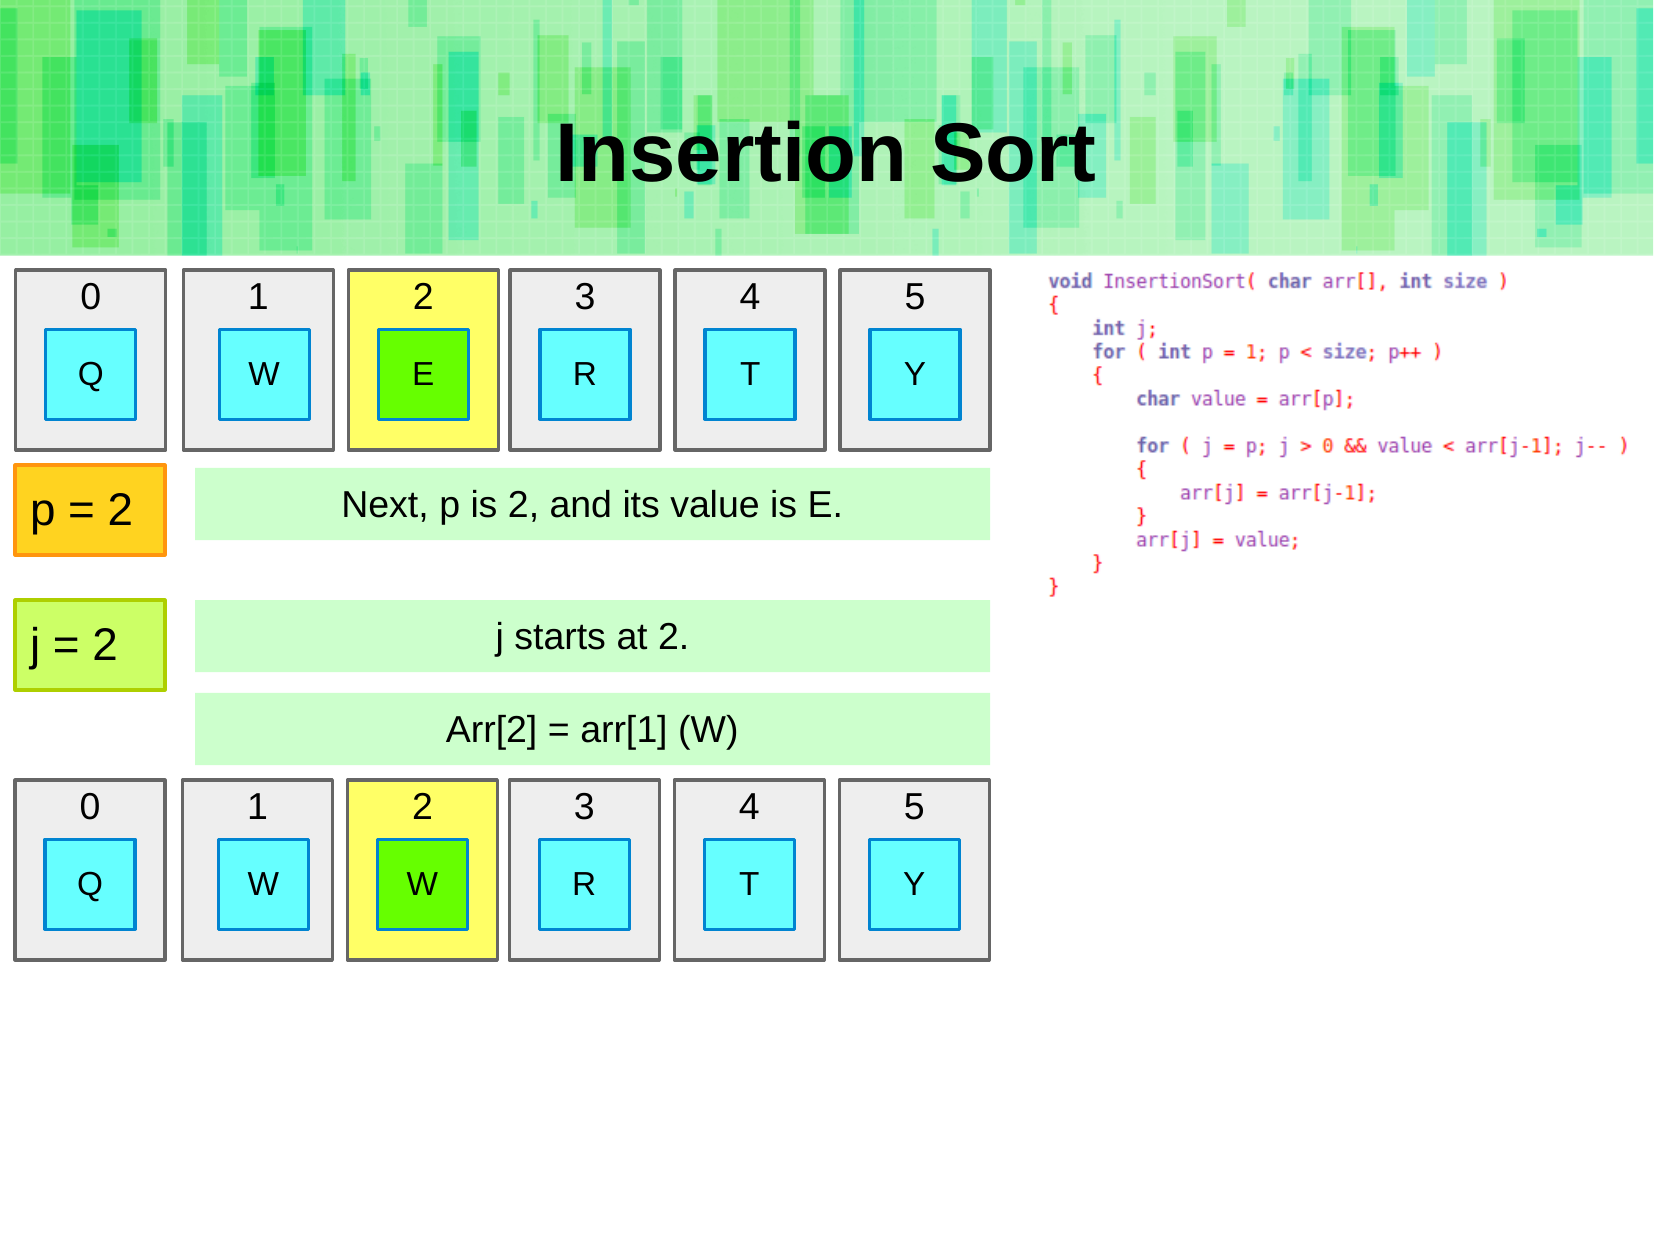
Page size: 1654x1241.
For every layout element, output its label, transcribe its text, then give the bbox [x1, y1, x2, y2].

text_box 4 [674, 780, 825, 961]
text_box Next, p is 2, and its value is E. [195, 467, 991, 541]
text_box T [704, 839, 795, 930]
text_box W [219, 329, 310, 420]
text_box 4 [675, 270, 826, 451]
text_box 5 [839, 780, 990, 961]
title Insertion Sort [82, 49, 1571, 257]
text_box 1 [183, 270, 334, 451]
text_box 2 [348, 270, 499, 451]
text_box T [705, 329, 796, 420]
text_box 3 [509, 780, 660, 961]
text_box W [377, 839, 468, 930]
text_box j = 2 [15, 600, 166, 691]
text_box Y [869, 839, 960, 930]
text_box Arr[2] = arr[1] (W) [195, 692, 991, 766]
text_box W [218, 839, 309, 930]
text_box j starts at 2. [195, 600, 991, 673]
text_box Q [45, 329, 136, 420]
text_box 1 [182, 780, 333, 961]
text_box R [540, 329, 631, 420]
text_box R [539, 839, 630, 930]
text_box 0 [15, 780, 166, 961]
text_box 0 [15, 270, 166, 451]
text_box p = 2 [15, 465, 166, 556]
picture [0, 0, 1654, 1241]
text_box E [378, 329, 469, 420]
text_box Y [870, 329, 961, 420]
text_box 3 [510, 270, 661, 451]
text_box 5 [840, 270, 991, 451]
text_box 2 [347, 780, 498, 961]
text_box Q [45, 839, 136, 930]
